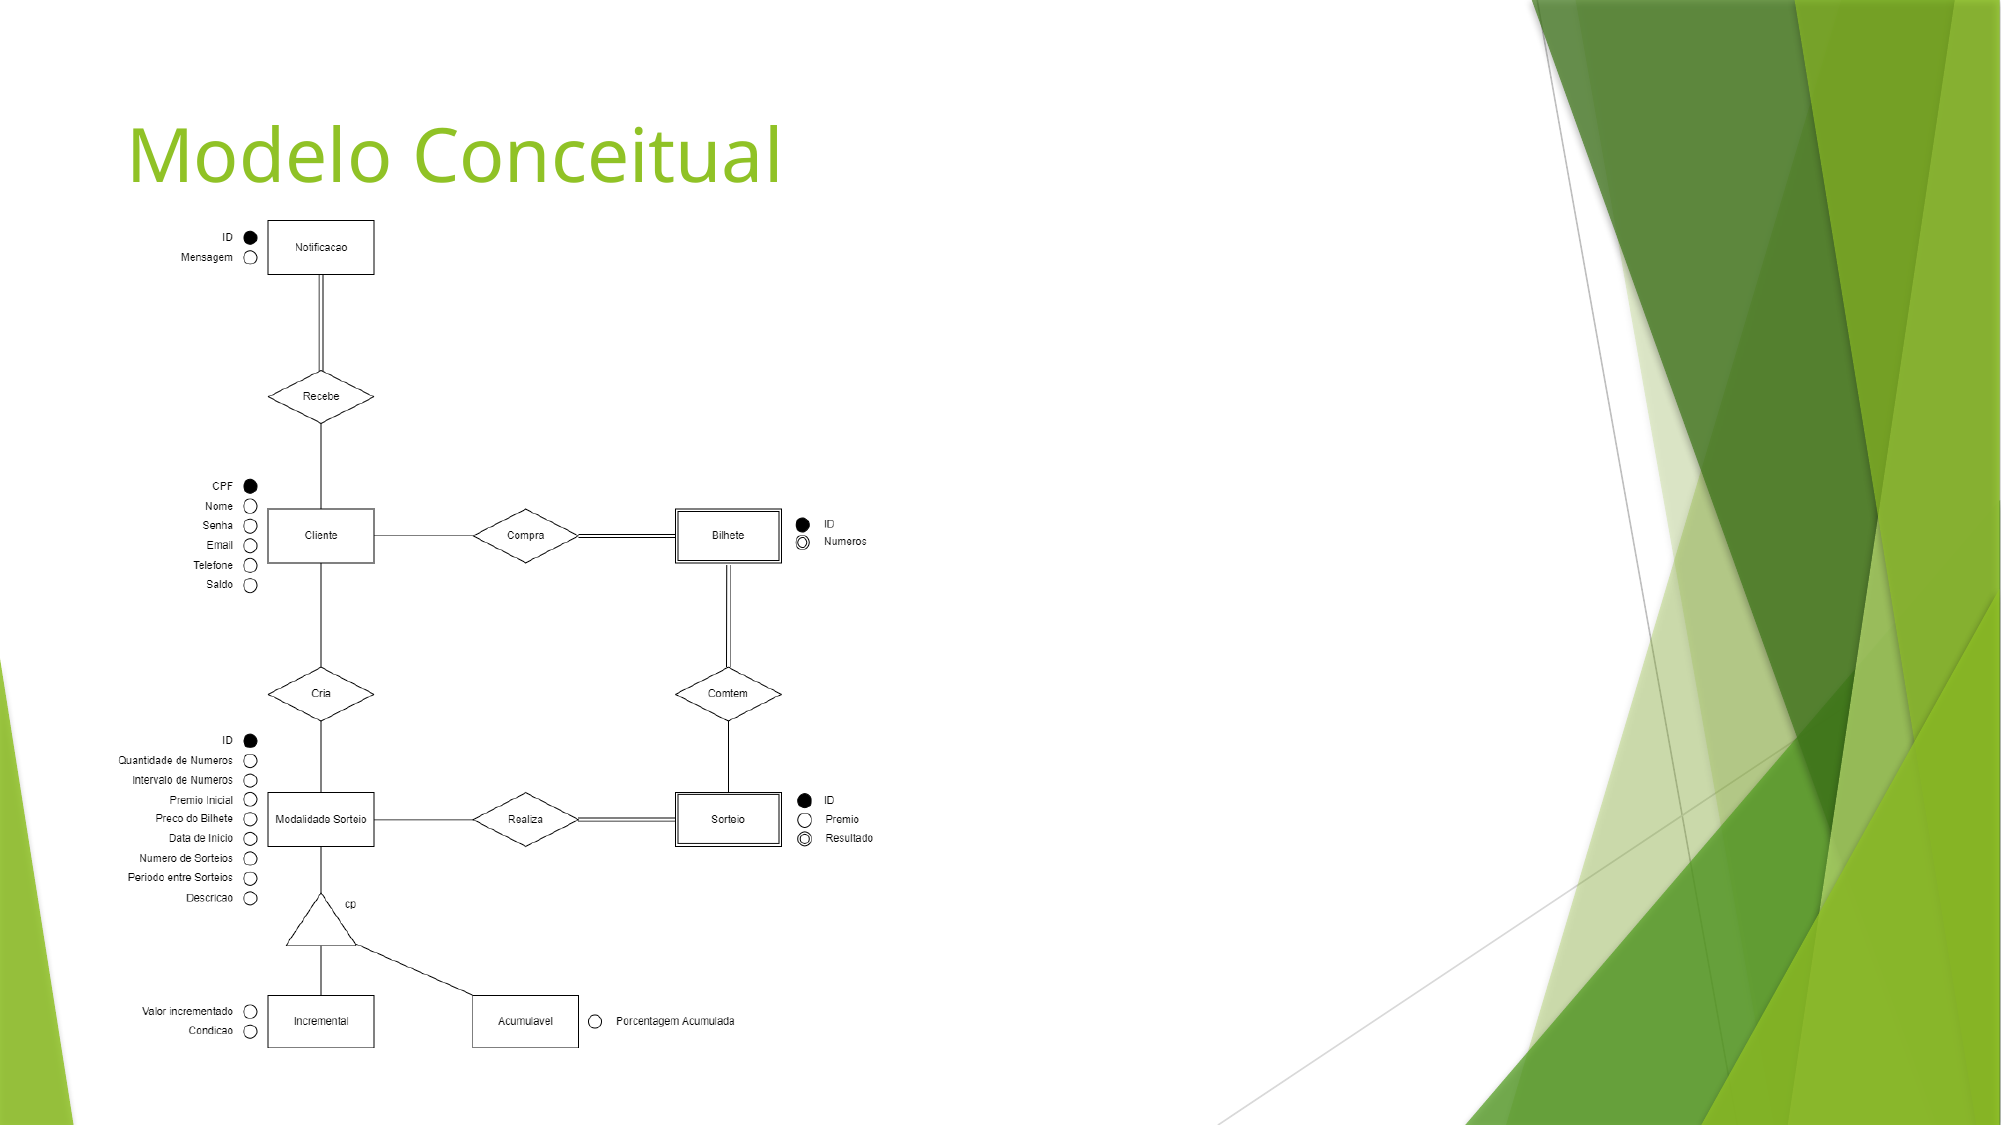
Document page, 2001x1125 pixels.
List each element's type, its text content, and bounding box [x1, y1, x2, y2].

picture [112, 220, 878, 1048]
title Modelo Conceitual [111, 99, 1522, 317]
